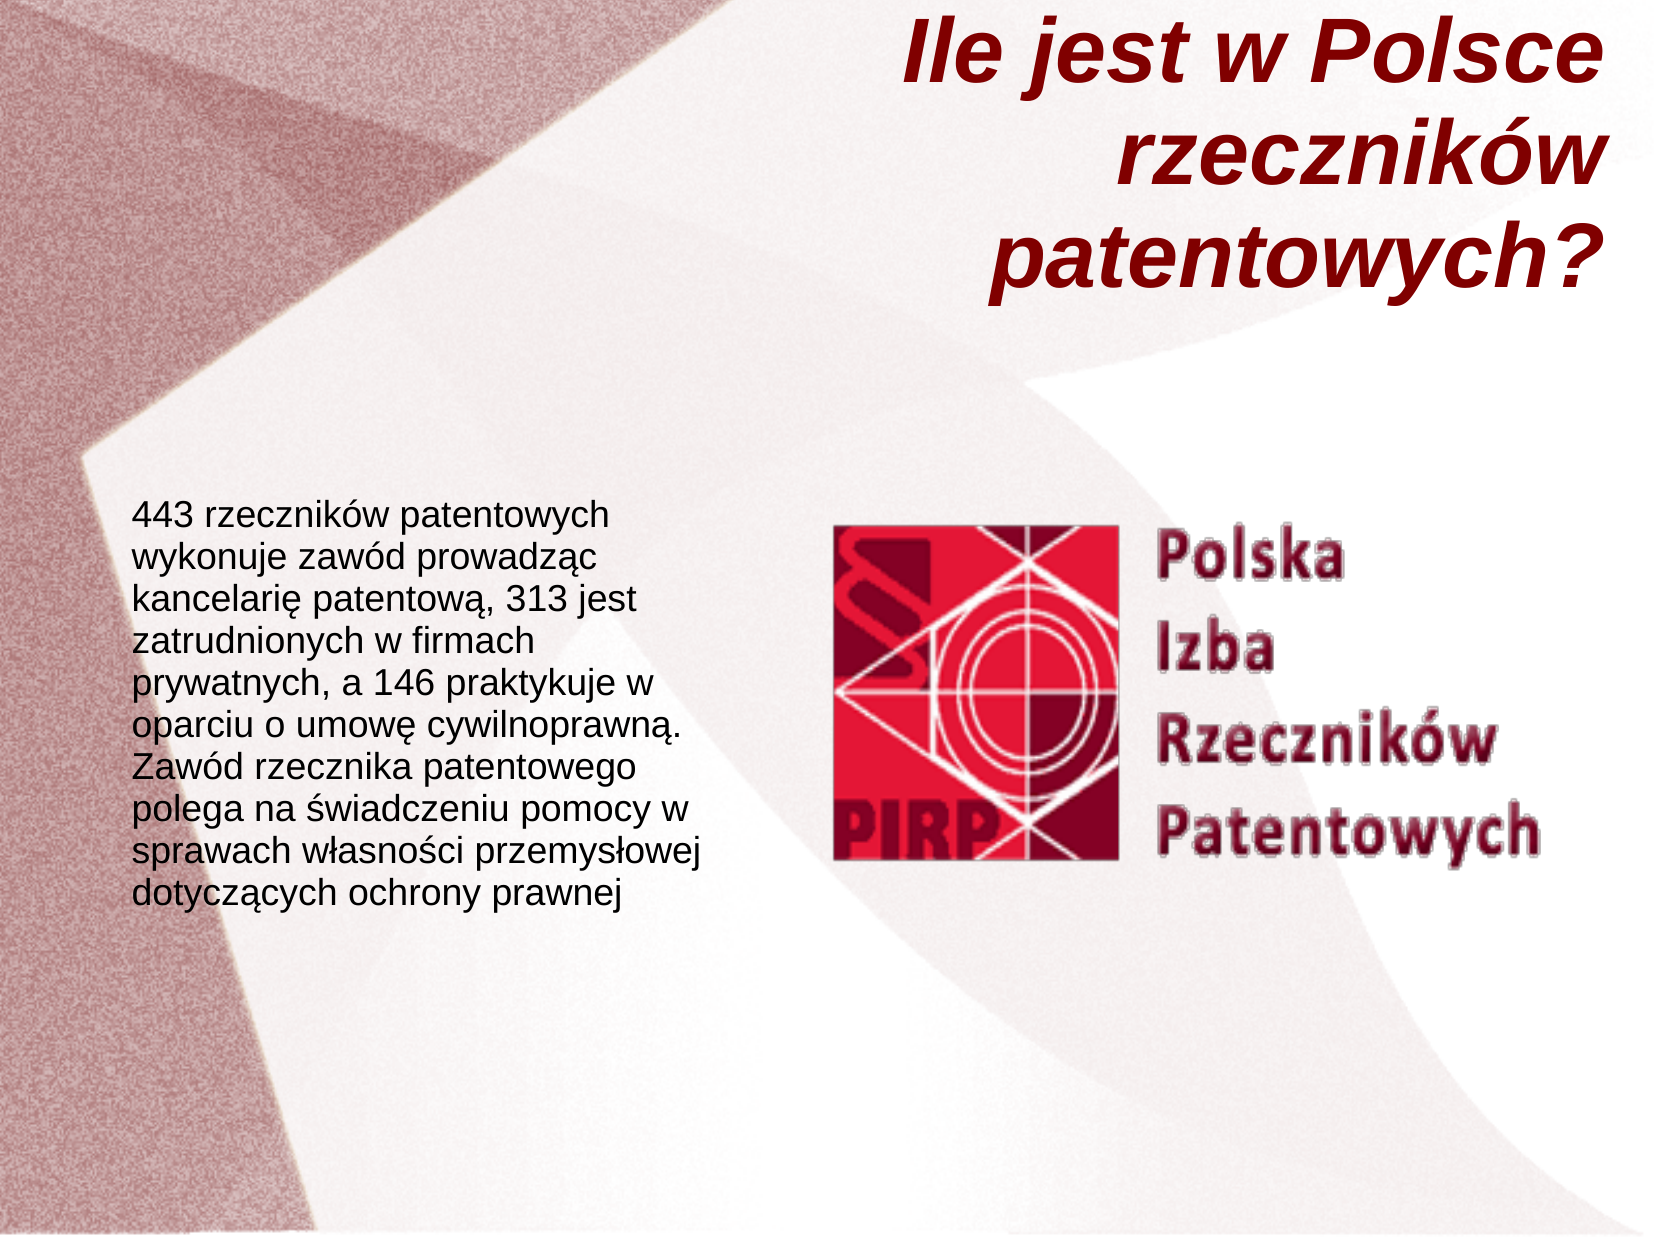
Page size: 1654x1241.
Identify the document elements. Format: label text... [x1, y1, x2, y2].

picture [0, 0, 1654, 1241]
title Ile jest w Polsce rzeczników patentowych? [596, 0, 1607, 307]
text_box 443 rzeczników patentowych wykonuje zawód prowadząc kancelarię patentową, 313 jest zatrudnionych w firmach prywatnych, a 146 praktykuje w oparciu o umowę cywilnoprawną. Zawód rzecznika patentowego polega na świadczeniu pomocy w sprawach własności przemysłowej dotyczących ochrony prawnej [116, 485, 721, 922]
